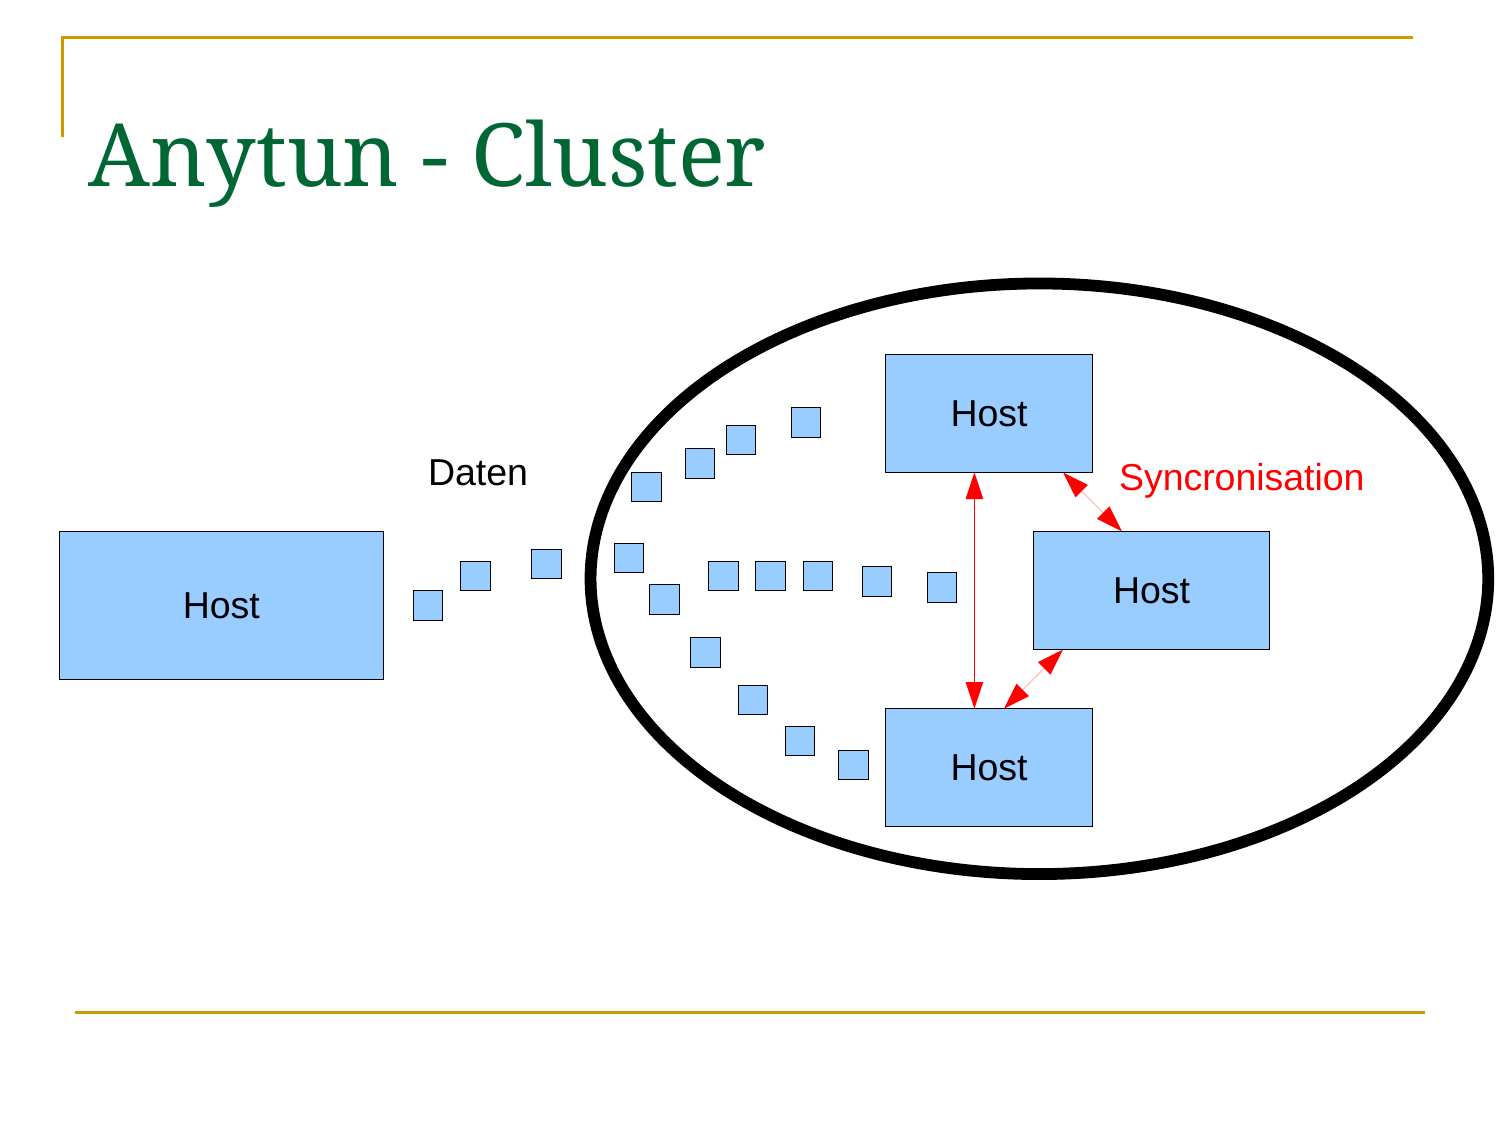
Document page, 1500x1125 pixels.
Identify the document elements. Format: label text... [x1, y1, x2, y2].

text_box [413, 590, 443, 621]
text_box [838, 750, 869, 780]
text_box [785, 726, 815, 756]
text_box Daten [413, 443, 555, 502]
text_box [631, 472, 662, 502]
text_box [649, 584, 680, 615]
text_box [862, 566, 892, 597]
text_box [755, 561, 786, 591]
text_box [708, 561, 739, 591]
text_box Syncronisation [1104, 449, 1406, 508]
text_box [803, 561, 833, 591]
text_box Host [885, 354, 1093, 473]
text_box [726, 425, 756, 455]
text_box [738, 685, 768, 715]
text_box [685, 448, 715, 479]
text_box [460, 561, 491, 591]
text_box Host [59, 531, 384, 680]
text_box [690, 637, 721, 668]
text_box [531, 549, 562, 579]
text_box [791, 407, 821, 438]
text_box [614, 543, 644, 573]
text_box [927, 572, 957, 603]
text_box Host [1033, 531, 1270, 650]
text_box Host [885, 708, 1093, 827]
title Anytun - Cluster [88, 40, 1439, 266]
